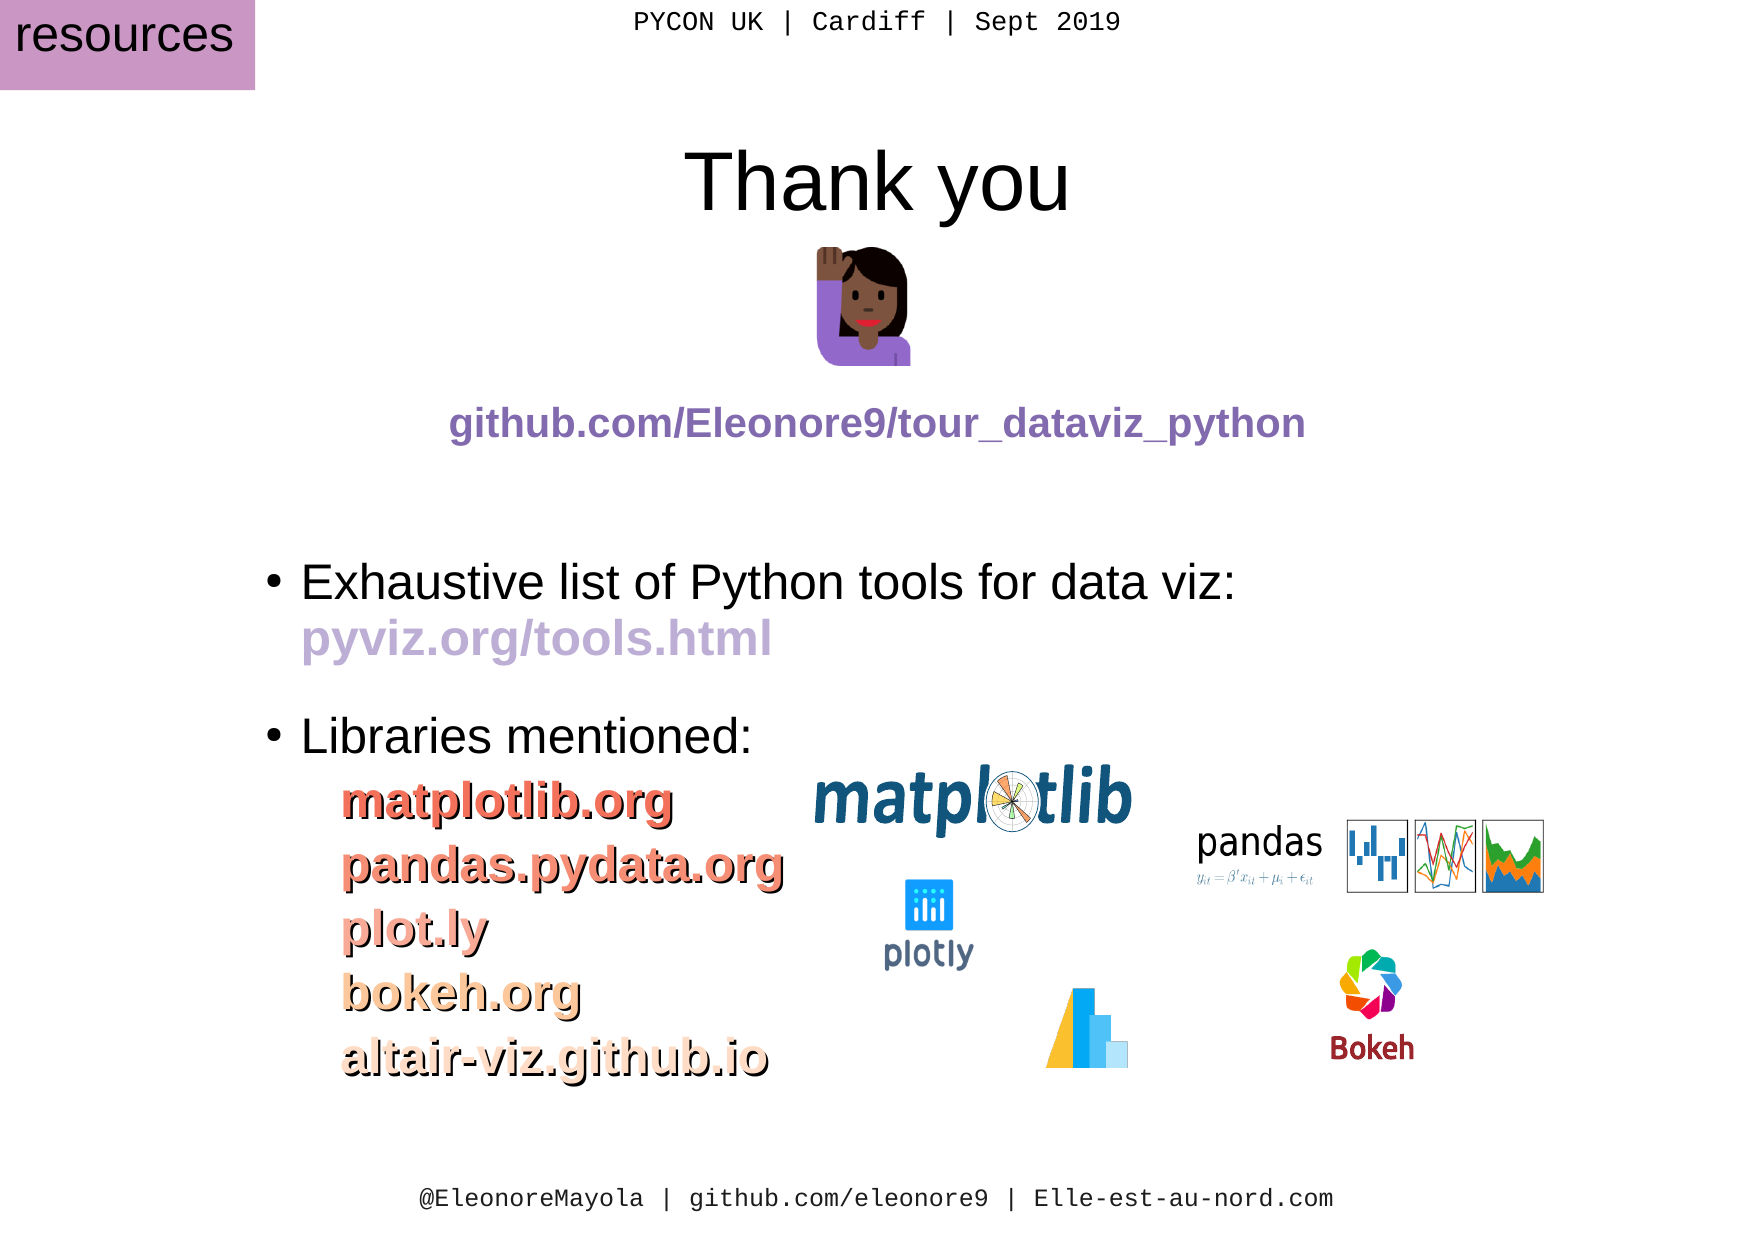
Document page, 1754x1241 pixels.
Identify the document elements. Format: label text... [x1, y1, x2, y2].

picture [800, 750, 1150, 848]
text_box resources [0, 0, 256, 91]
text_box Thank you github.com/Eleonore9/tour_dataviz_python [88, 76, 1667, 505]
picture [1177, 810, 1554, 900]
picture [1328, 945, 1416, 1062]
text_box PYCON UK | Cardiff | Sept 2019 [281, 0, 1473, 76]
picture [1039, 975, 1134, 1081]
picture [810, 247, 926, 366]
text_box @EleonoreMayola | github.com/eleonore9 | Elle-est-au-nord.com [313, 1150, 1441, 1241]
text_box Libraries mentioned: matplotlib.org pandas.pydata.org plot.ly bokeh.org altair-viz.github.io [250, 700, 890, 1155]
text_box Exhaustive list of Python tools for data viz: pyviz.org/tools.html [250, 547, 1479, 674]
picture [876, 870, 982, 980]
